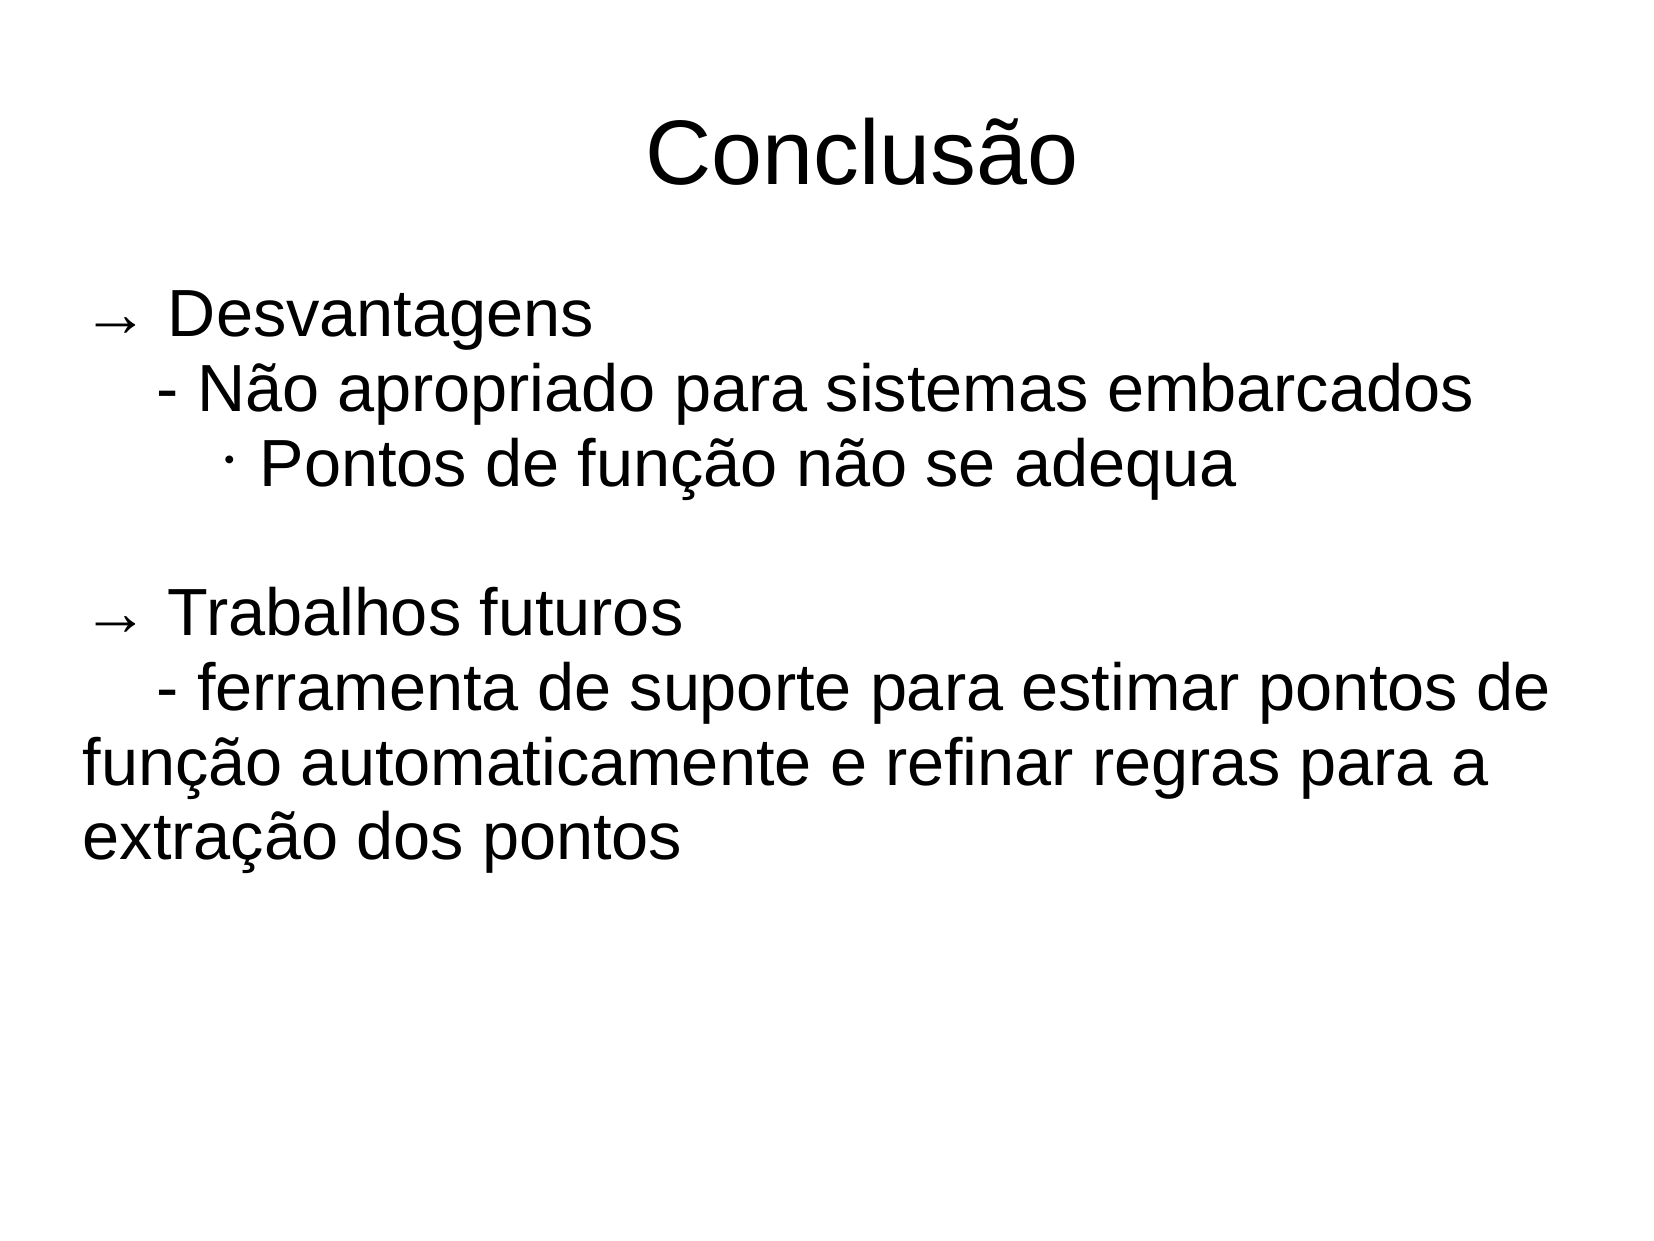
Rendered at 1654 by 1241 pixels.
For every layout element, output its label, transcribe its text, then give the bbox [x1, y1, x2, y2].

subtitle → Desvantagens - Não apropriado para sistemas embarcados Pontos de função não se adequa → Trabalhos futuros - ferramenta de suporte para estimar pontos de função automaticamente e refinar regras para a extração dos pontos [82, 275, 1571, 1024]
title Conclusão [82, 49, 1571, 257]
